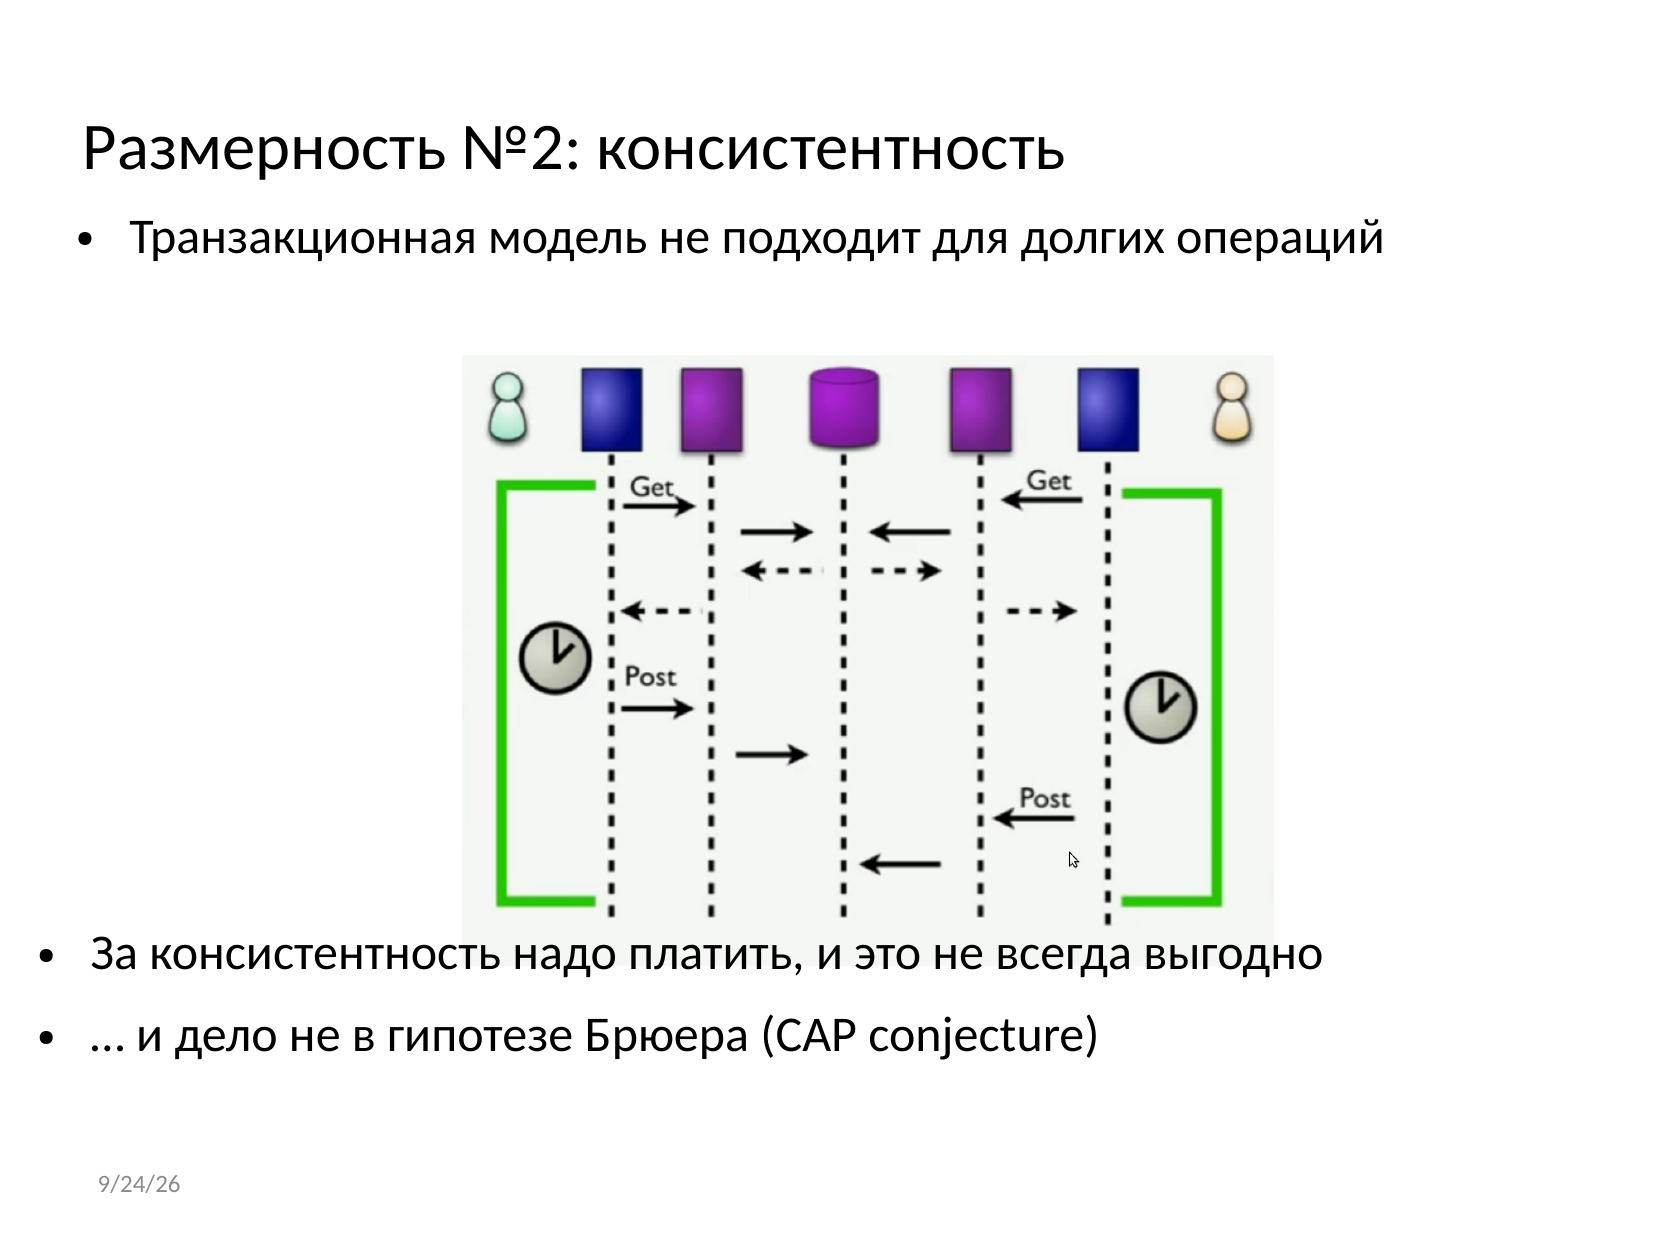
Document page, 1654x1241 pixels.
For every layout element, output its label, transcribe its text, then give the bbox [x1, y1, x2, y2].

list Транзакционная модель не подходит для долгих операций [58, 215, 1654, 326]
title Размерность №2: консистентность [82, 49, 1571, 215]
list За консистентность надо платить, и это не всегда выгодно … и дело не в гипотезе Брюера (CAP conjecture) [19, 931, 1624, 1161]
picture [462, 355, 1274, 931]
